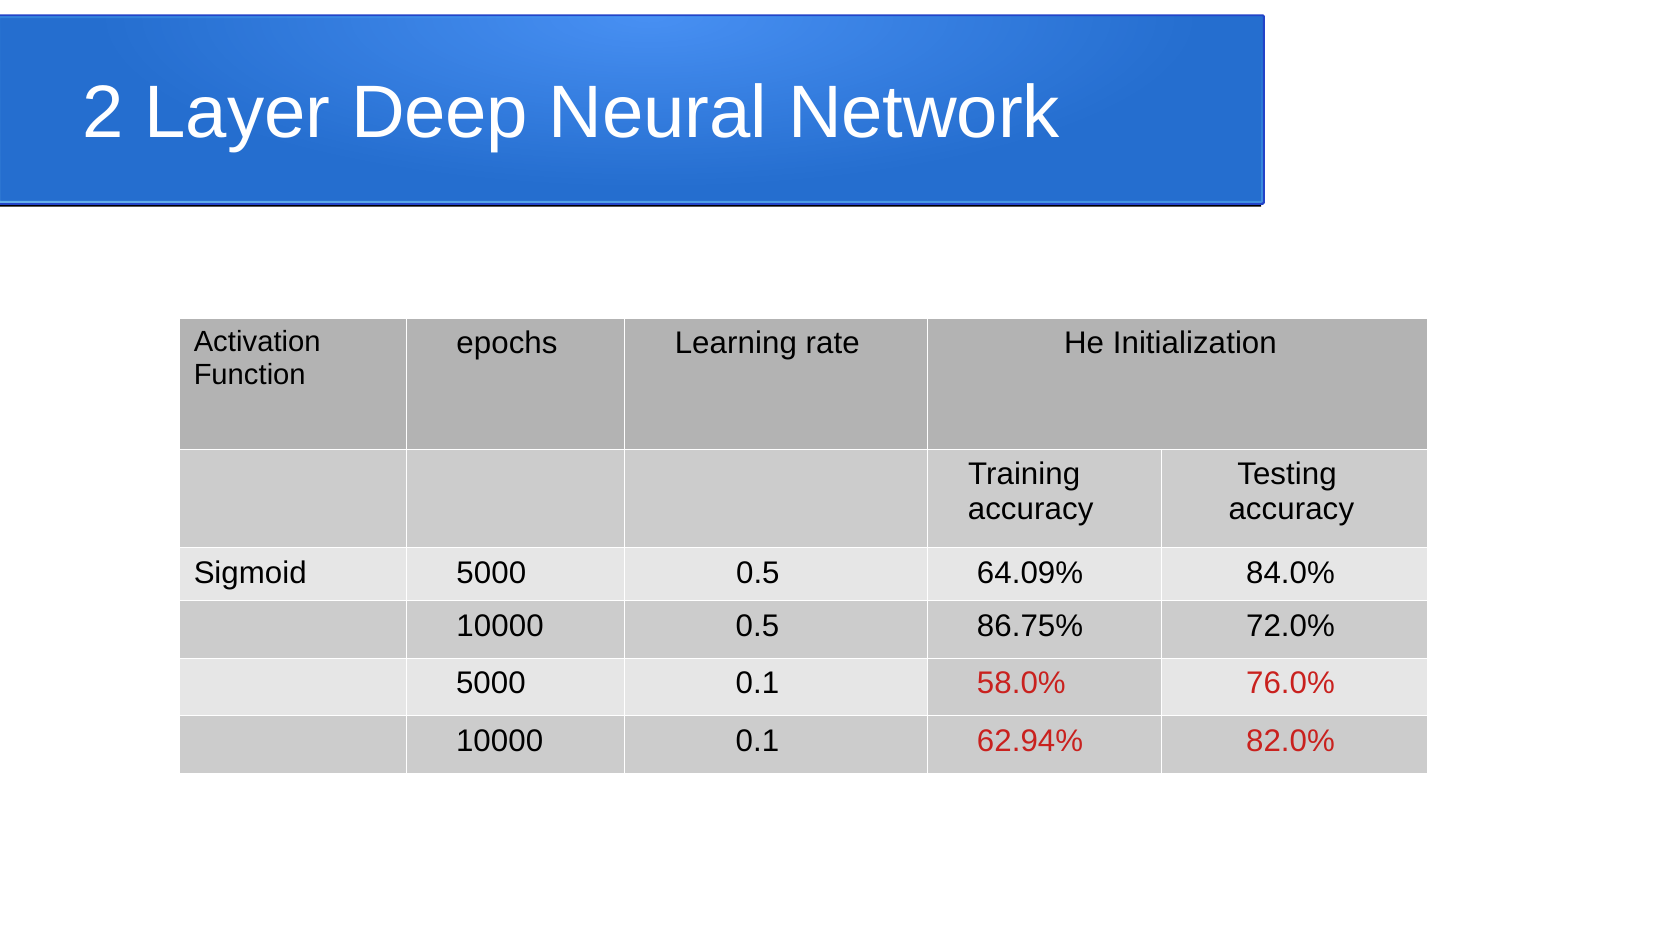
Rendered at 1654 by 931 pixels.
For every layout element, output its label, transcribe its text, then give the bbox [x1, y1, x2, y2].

table_cell 10000 [407, 716, 624, 773]
table_cell 10000 [407, 601, 624, 658]
table_cell [180, 450, 406, 547]
table_cell 62.94% [928, 716, 1161, 773]
table_cell 72.0% [1162, 601, 1427, 658]
table_cell Testing accuracy [1162, 450, 1427, 547]
table_cell 0.1 [625, 716, 927, 773]
table_header Activation Function [180, 319, 406, 449]
table_cell 0.5 [625, 601, 927, 658]
table_cell Sigmoid [180, 548, 406, 600]
table_cell 84.0% [1162, 548, 1427, 600]
table_header Learning rate [625, 319, 927, 449]
table_cell 0.1 [625, 659, 927, 715]
table_cell [180, 601, 406, 658]
table_cell 5000 [407, 659, 624, 715]
table_header He Initialization [928, 319, 1427, 449]
title 2 Layer Deep Neural Network [82, 35, 1235, 189]
table_cell 5000 [407, 548, 624, 600]
table_cell [180, 659, 406, 715]
table_cell [625, 450, 927, 547]
table_cell 76.0% [1162, 659, 1427, 715]
table_cell [407, 450, 624, 547]
table_cell 58.0% [928, 659, 1161, 715]
table_cell 82.0% [1162, 716, 1427, 773]
table_cell Training accuracy [928, 450, 1161, 547]
table_header epochs [407, 319, 624, 449]
table_cell [180, 716, 406, 773]
table_cell 64.09% [928, 548, 1161, 600]
table_cell 0.5 [625, 548, 927, 600]
table_cell 86.75% [928, 601, 1161, 658]
